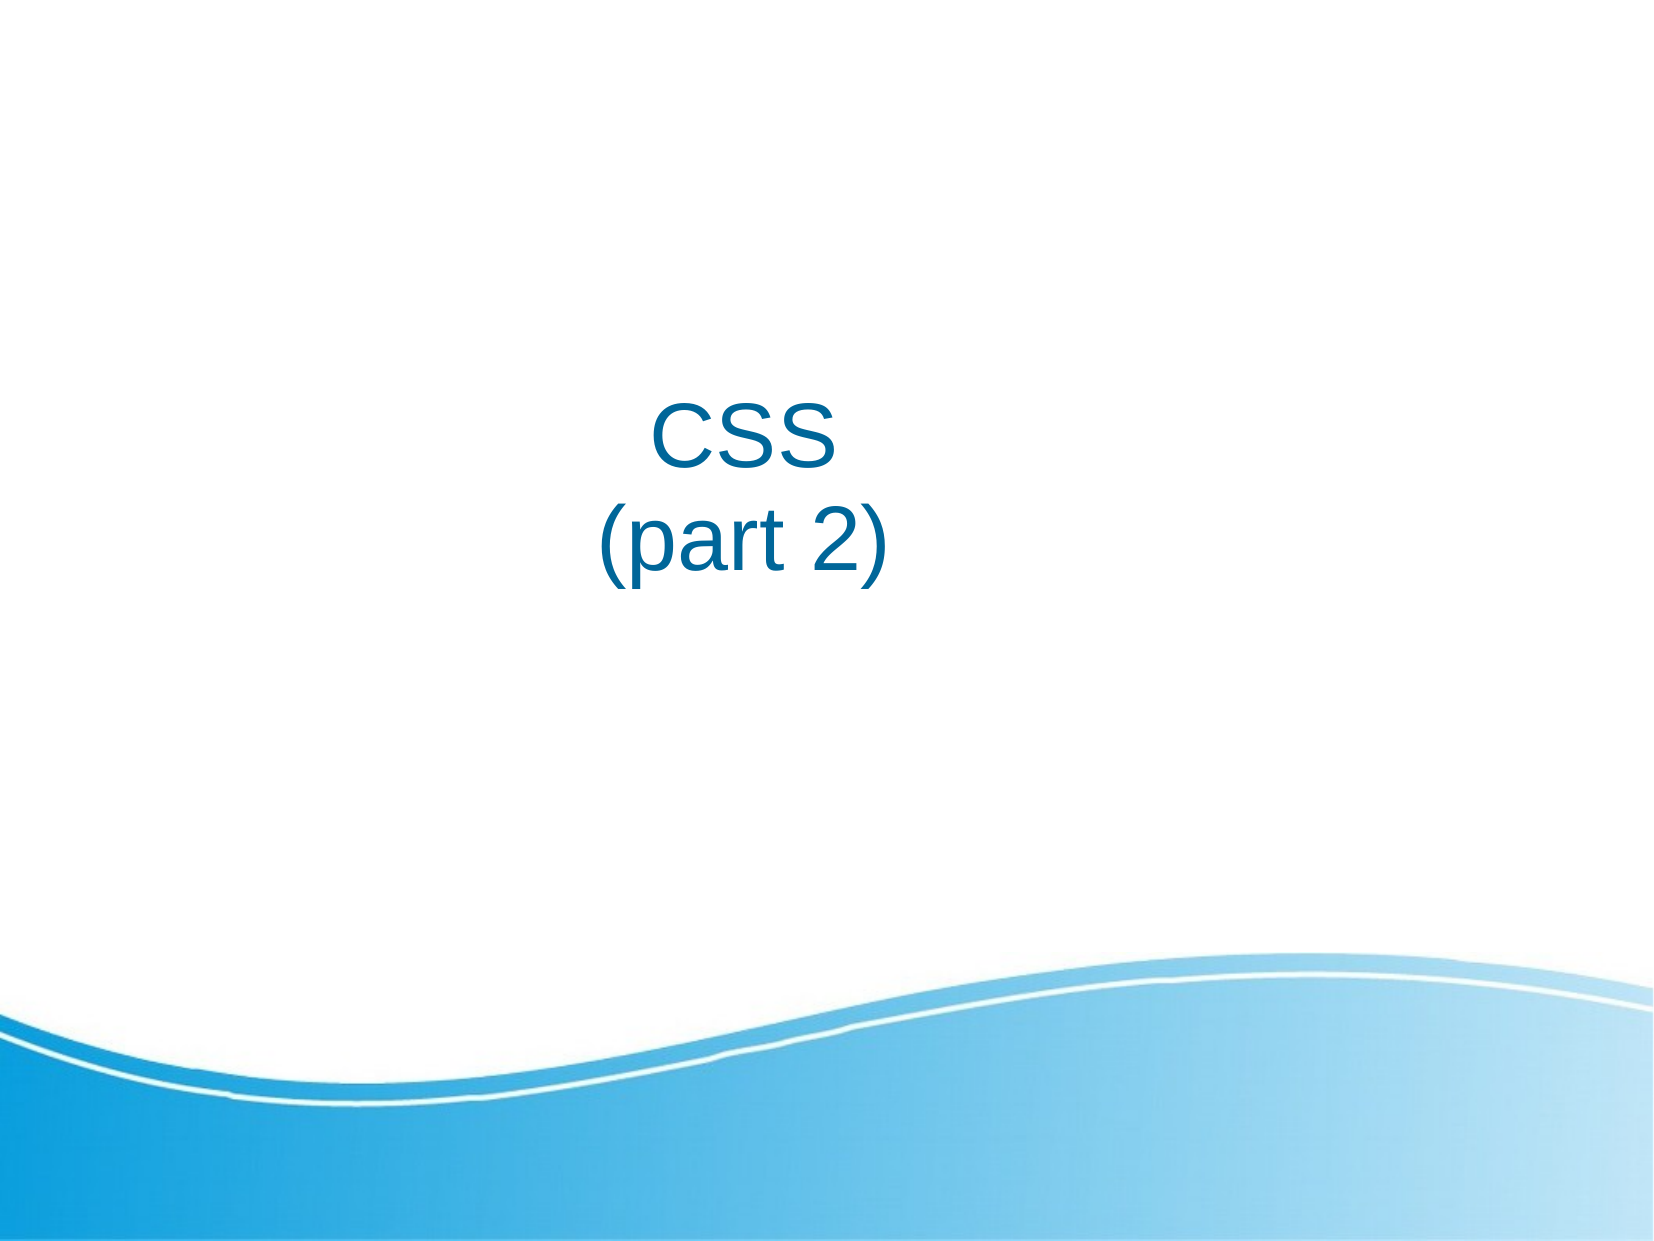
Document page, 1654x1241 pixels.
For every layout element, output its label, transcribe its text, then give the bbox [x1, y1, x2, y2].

picture [0, 952, 1654, 1241]
title CSS (part 2) [0, 384, 1489, 592]
